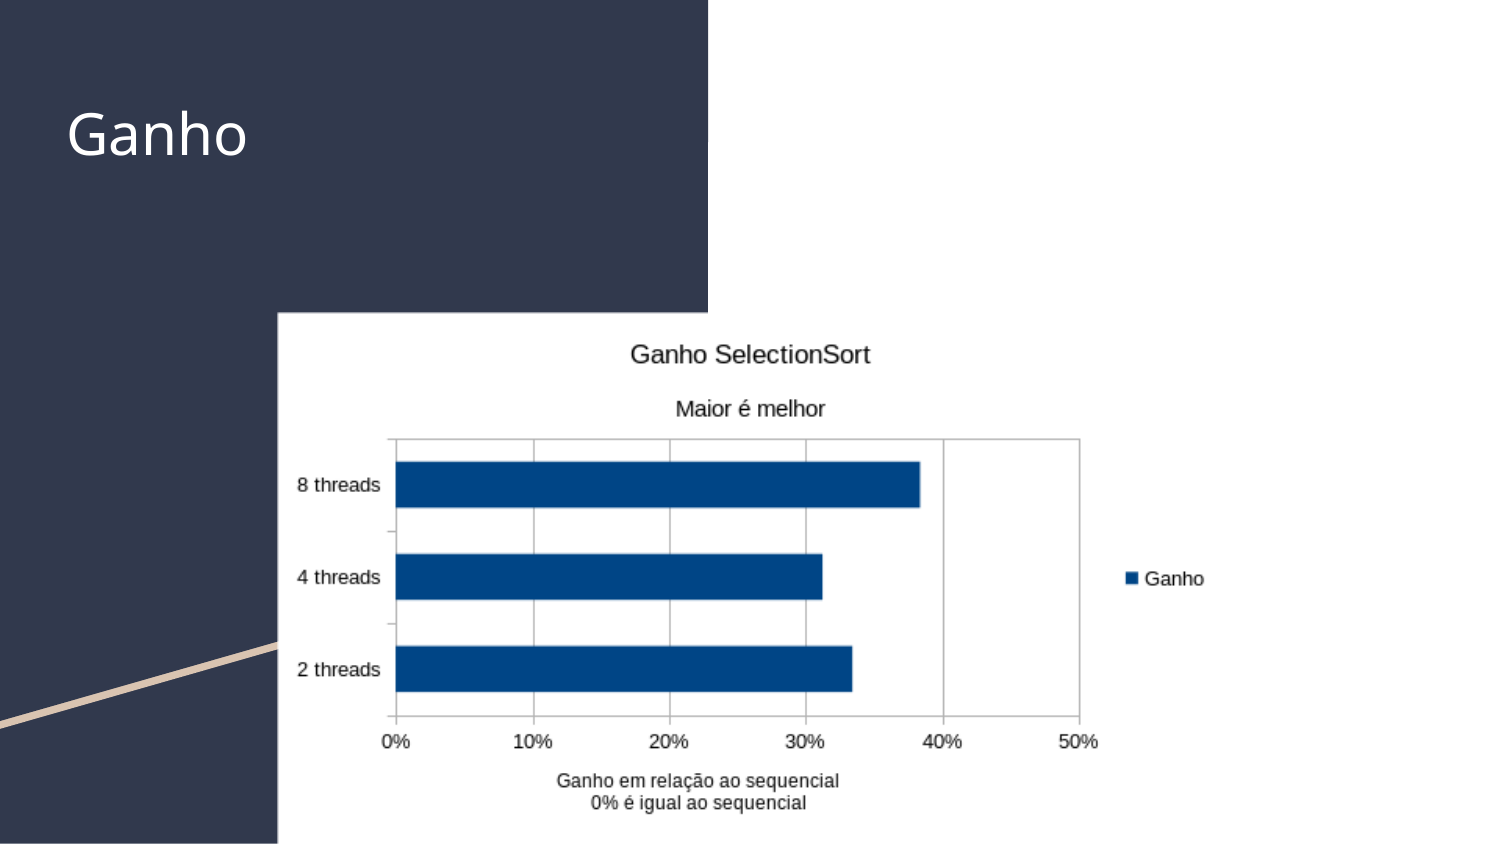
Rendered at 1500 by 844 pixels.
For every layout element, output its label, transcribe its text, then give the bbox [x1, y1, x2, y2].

picture [277, 312, 1223, 844]
title Ganho [51, 82, 660, 494]
